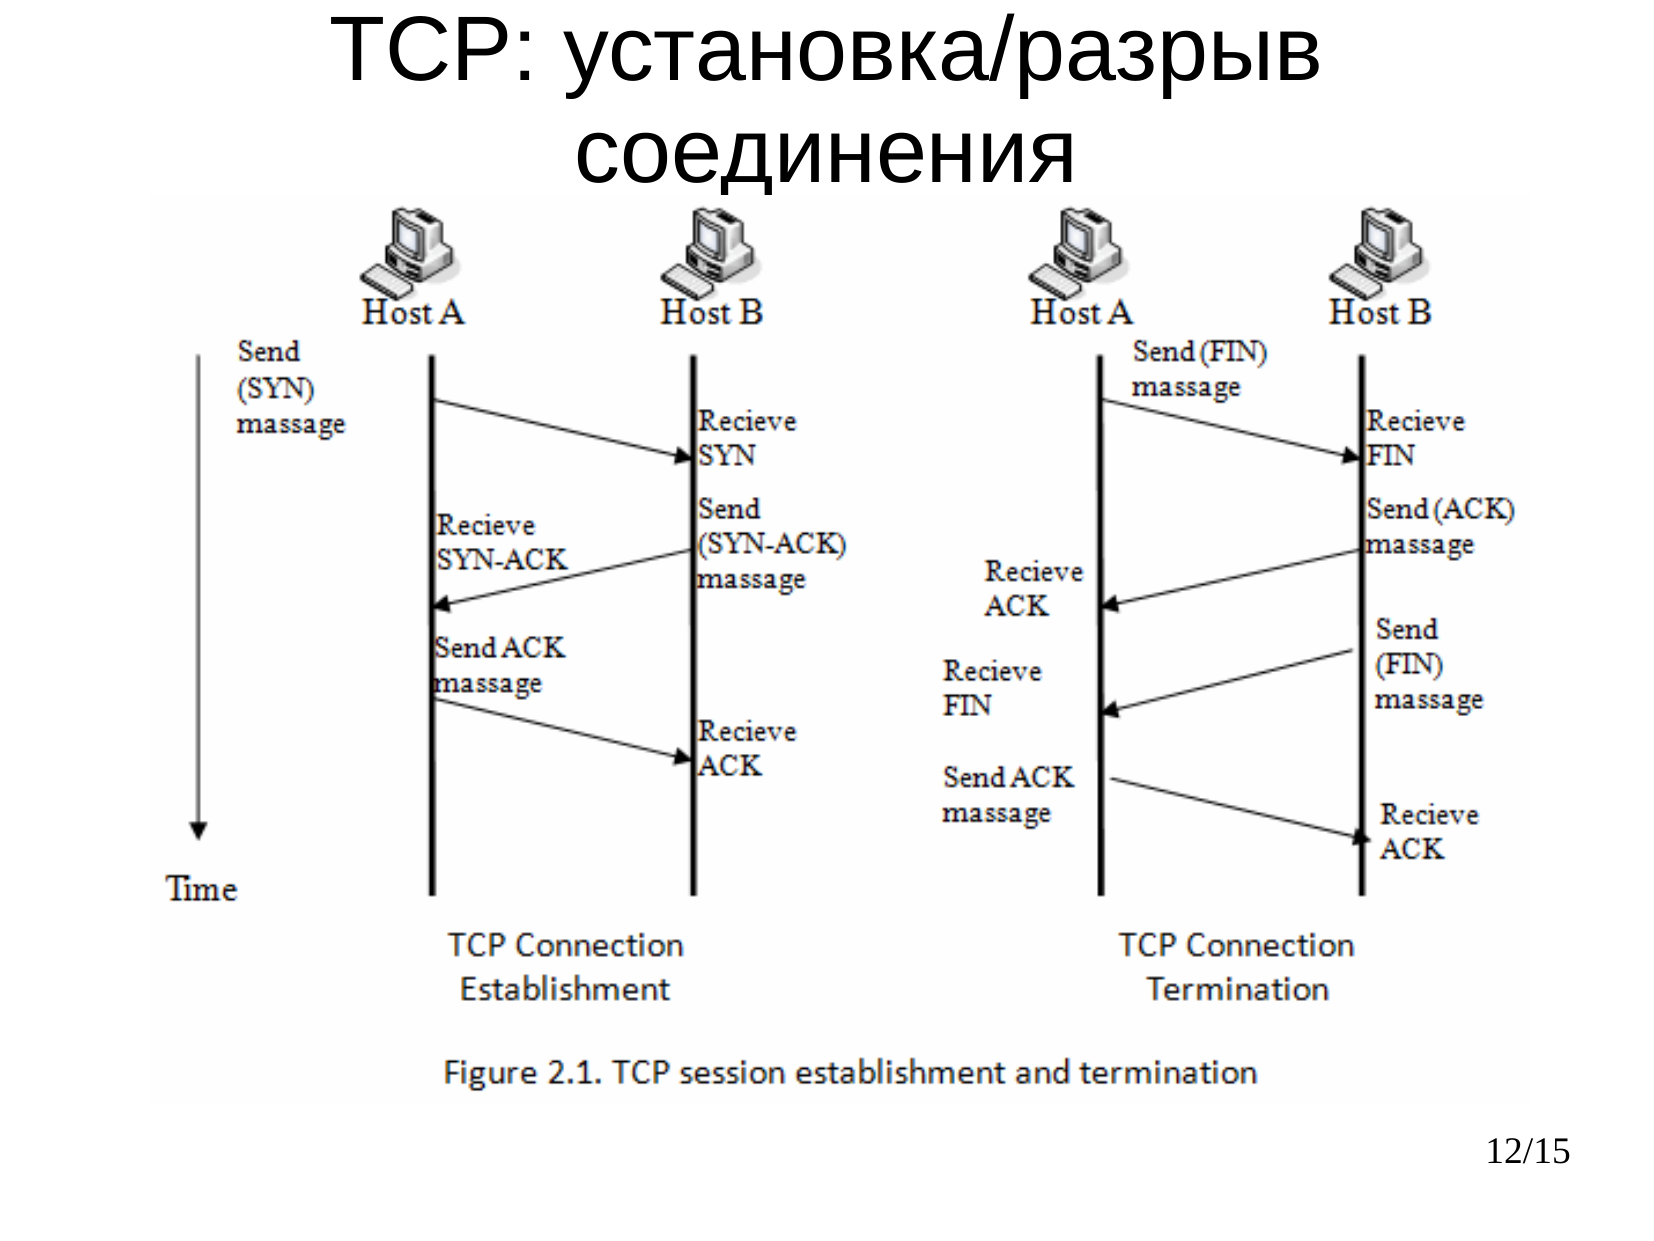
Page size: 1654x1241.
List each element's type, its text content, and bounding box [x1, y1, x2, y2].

picture [150, 195, 1531, 1105]
title TCP: установка/разрыв соединения [82, 0, 1571, 203]
